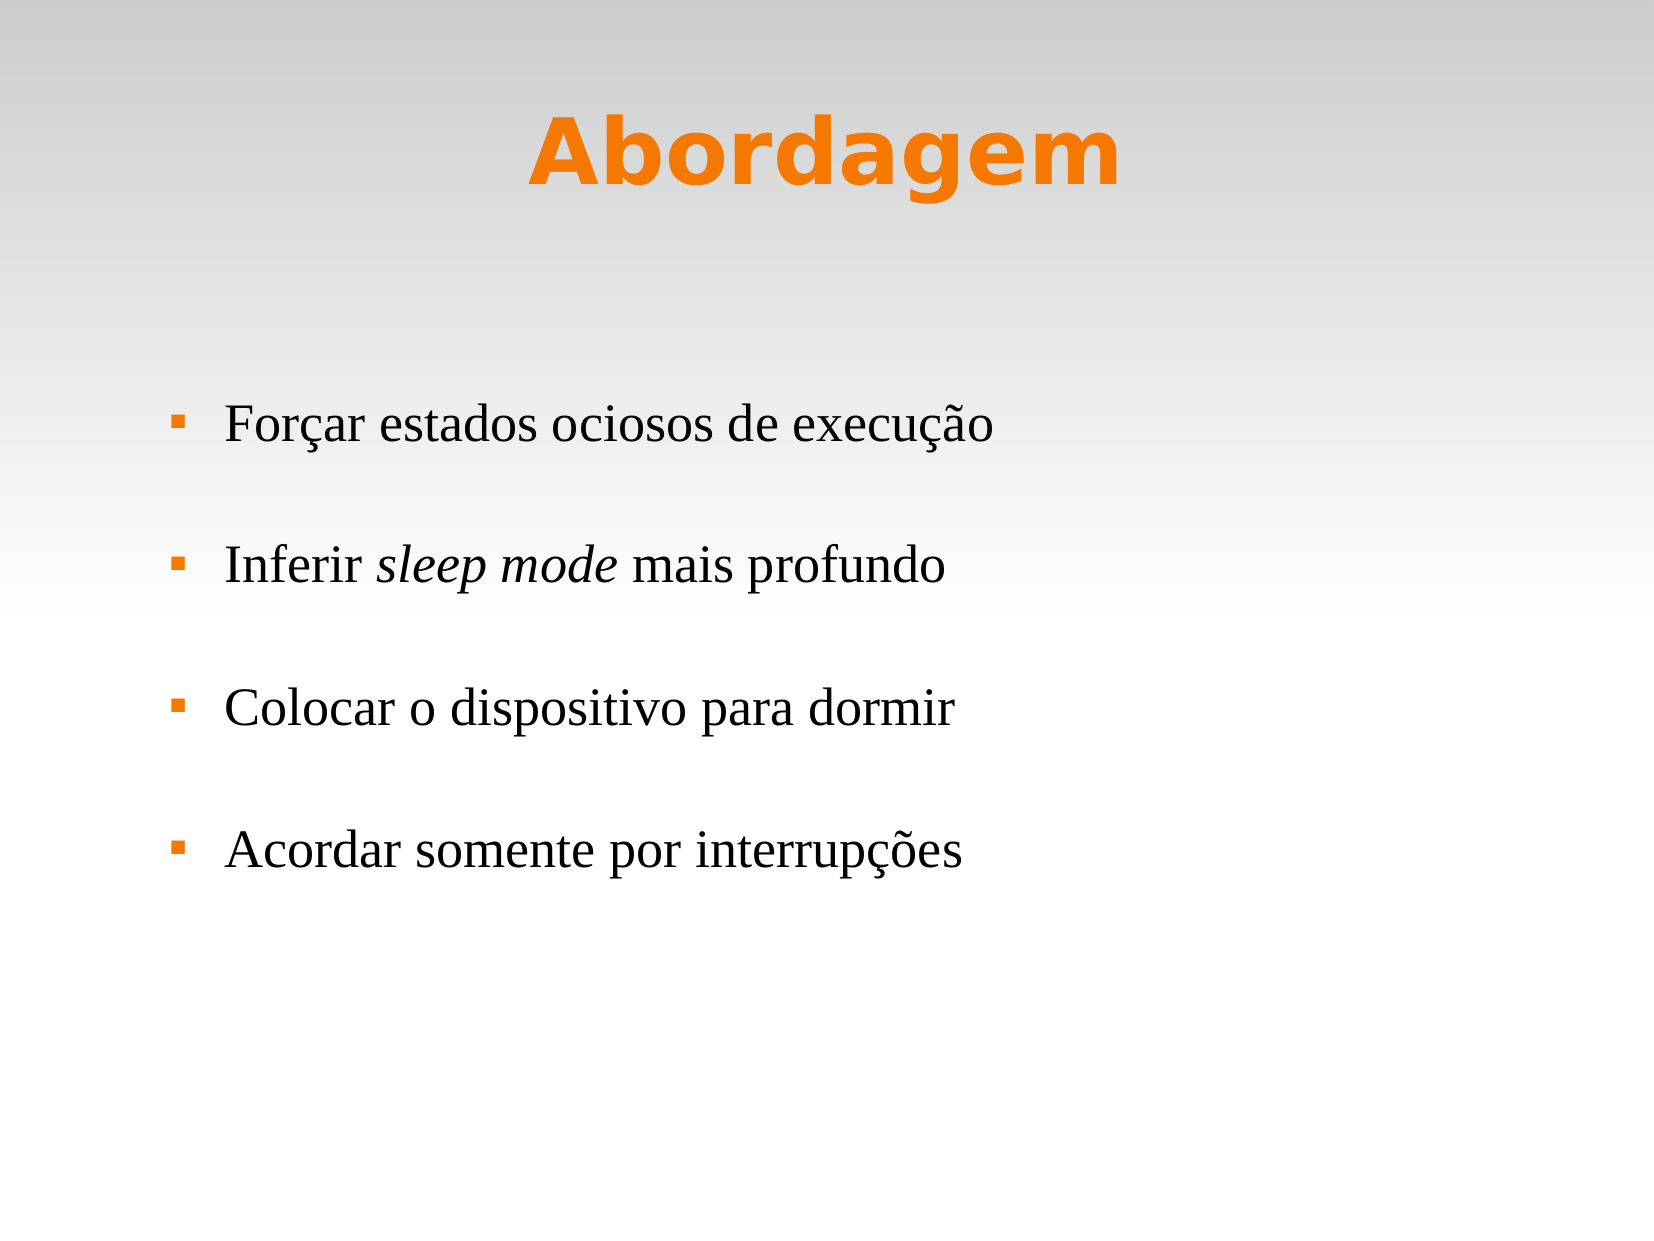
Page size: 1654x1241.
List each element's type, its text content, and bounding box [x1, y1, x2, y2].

list Forçar estados ociosos de execução Inferir sleep mode mais profundo Colocar o dispositivo para dormir Acordar somente por interrupções [82, 392, 1538, 1122]
title Abordagem [82, 49, 1571, 257]
